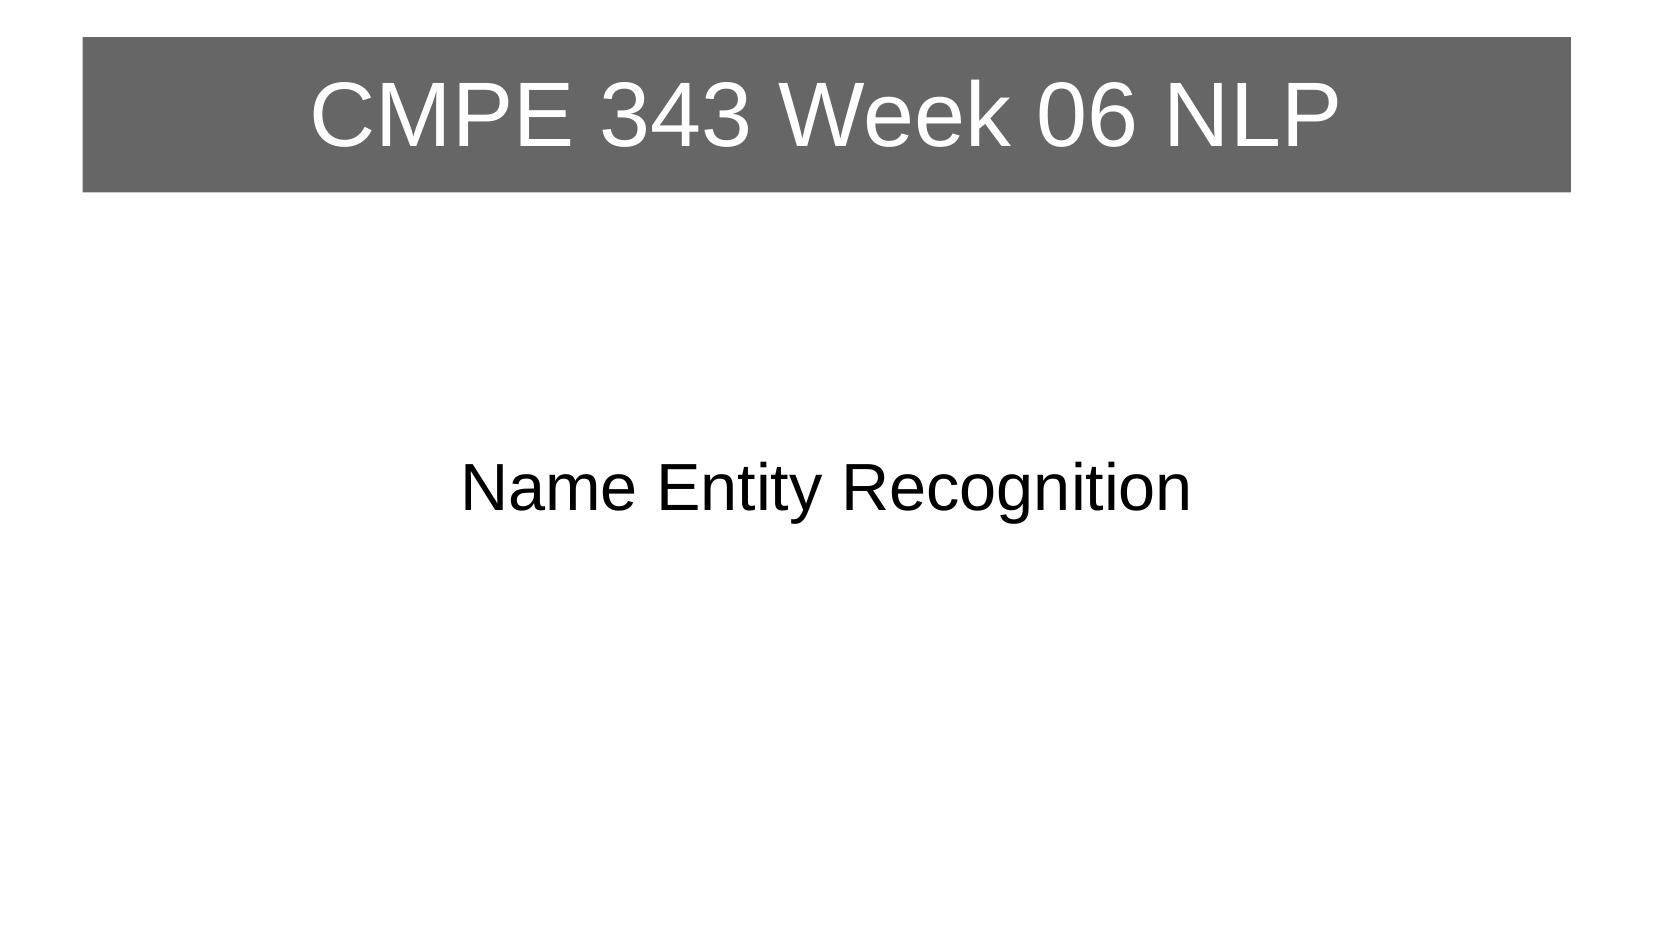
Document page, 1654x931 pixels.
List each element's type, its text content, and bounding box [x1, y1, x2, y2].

title CMPE 343 Week 06 NLP [82, 37, 1571, 193]
subtitle Name Entity Recognition [82, 217, 1571, 758]
